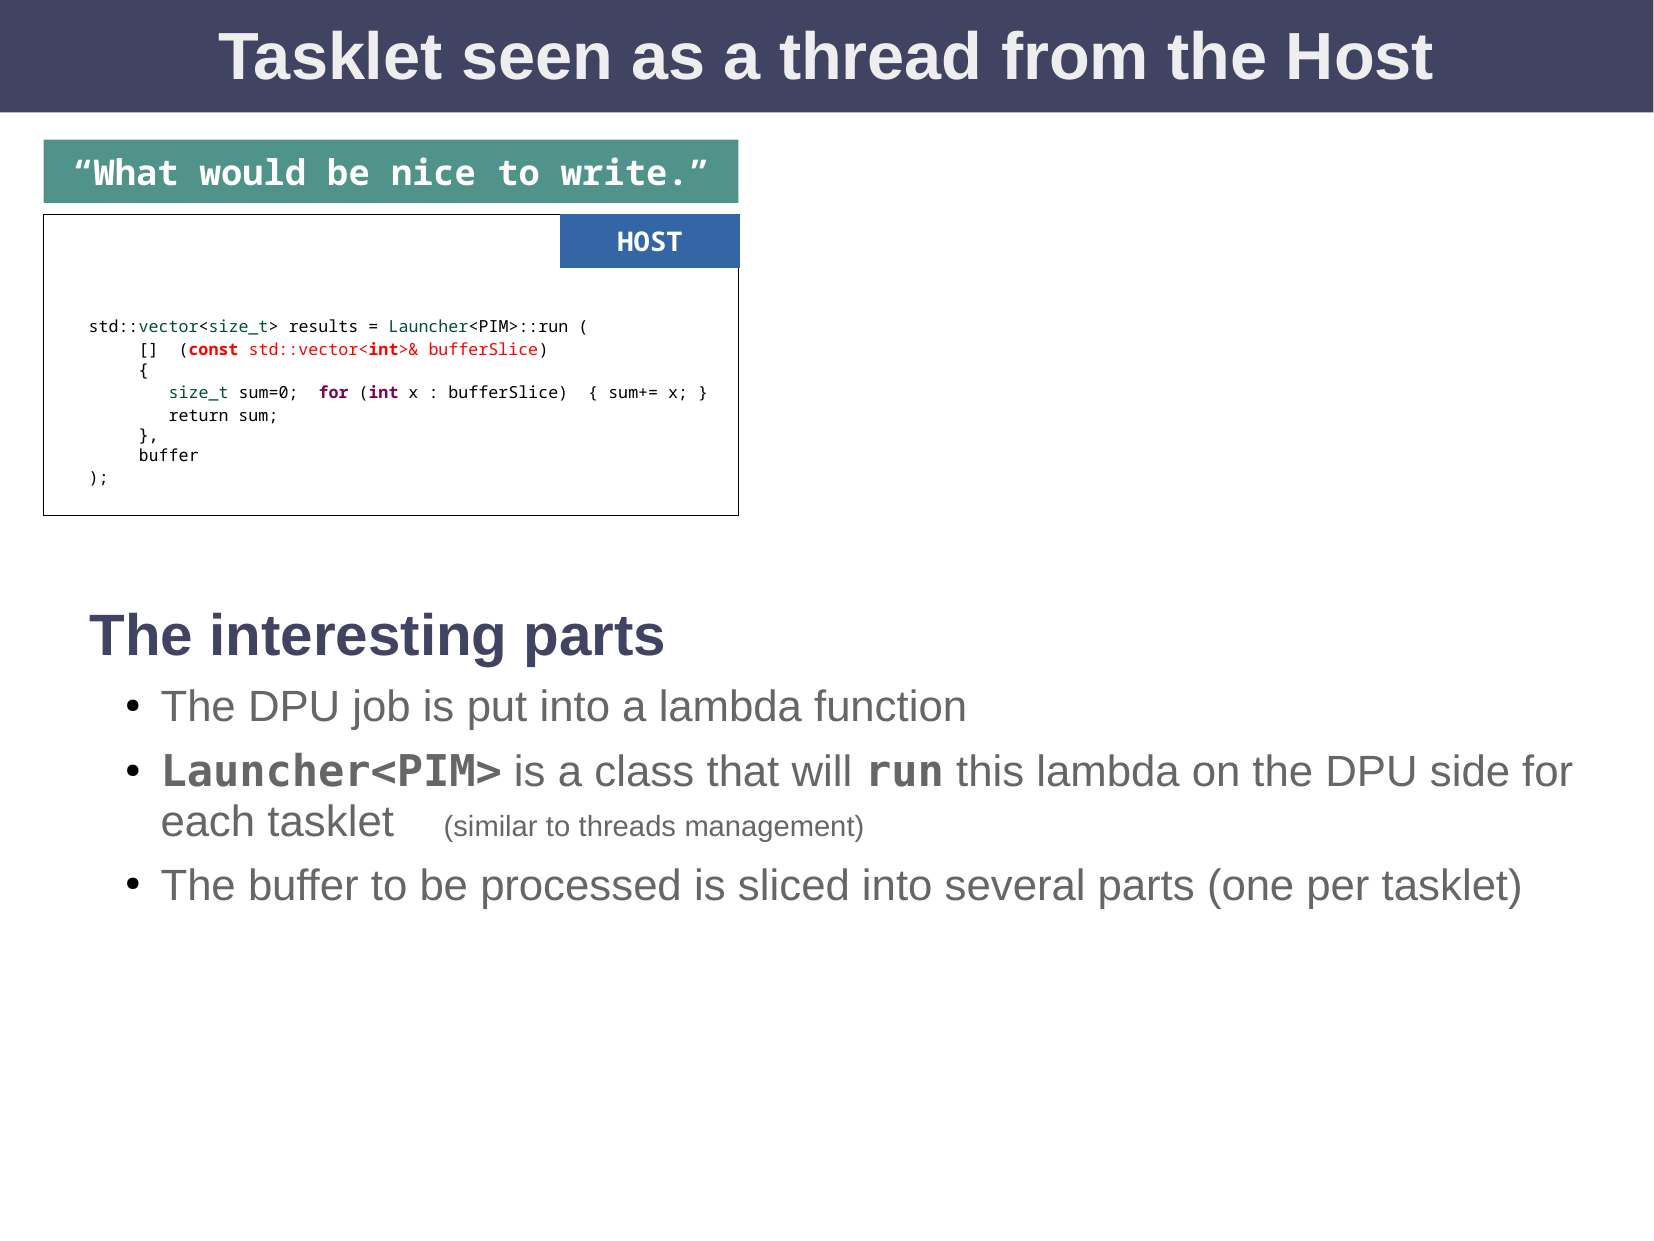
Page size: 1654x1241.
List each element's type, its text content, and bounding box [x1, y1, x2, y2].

text_box Tasklet seen as a thread from the Host [0, 0, 1654, 113]
text_box std::vector<size_t> results = Launcher<PIM>::run ( [] (const std::vector<int>& bufferSlice) { size_t sum=0; for (int x : bufferSlice) { sum+= x; } return sum; }, buffer ); [43, 214, 739, 516]
text_box “What would be nice to write.” [43, 139, 739, 203]
text_box The interesting parts The DPU job is put into a lambda function Launcher<PIM> is a class that will run this lambda on the DPU side for each tasklet (similar to threads management) The buffer to be processed is sliced into several parts (one per tasklet) [75, 595, 1619, 1093]
text_box HOST [560, 214, 740, 268]
